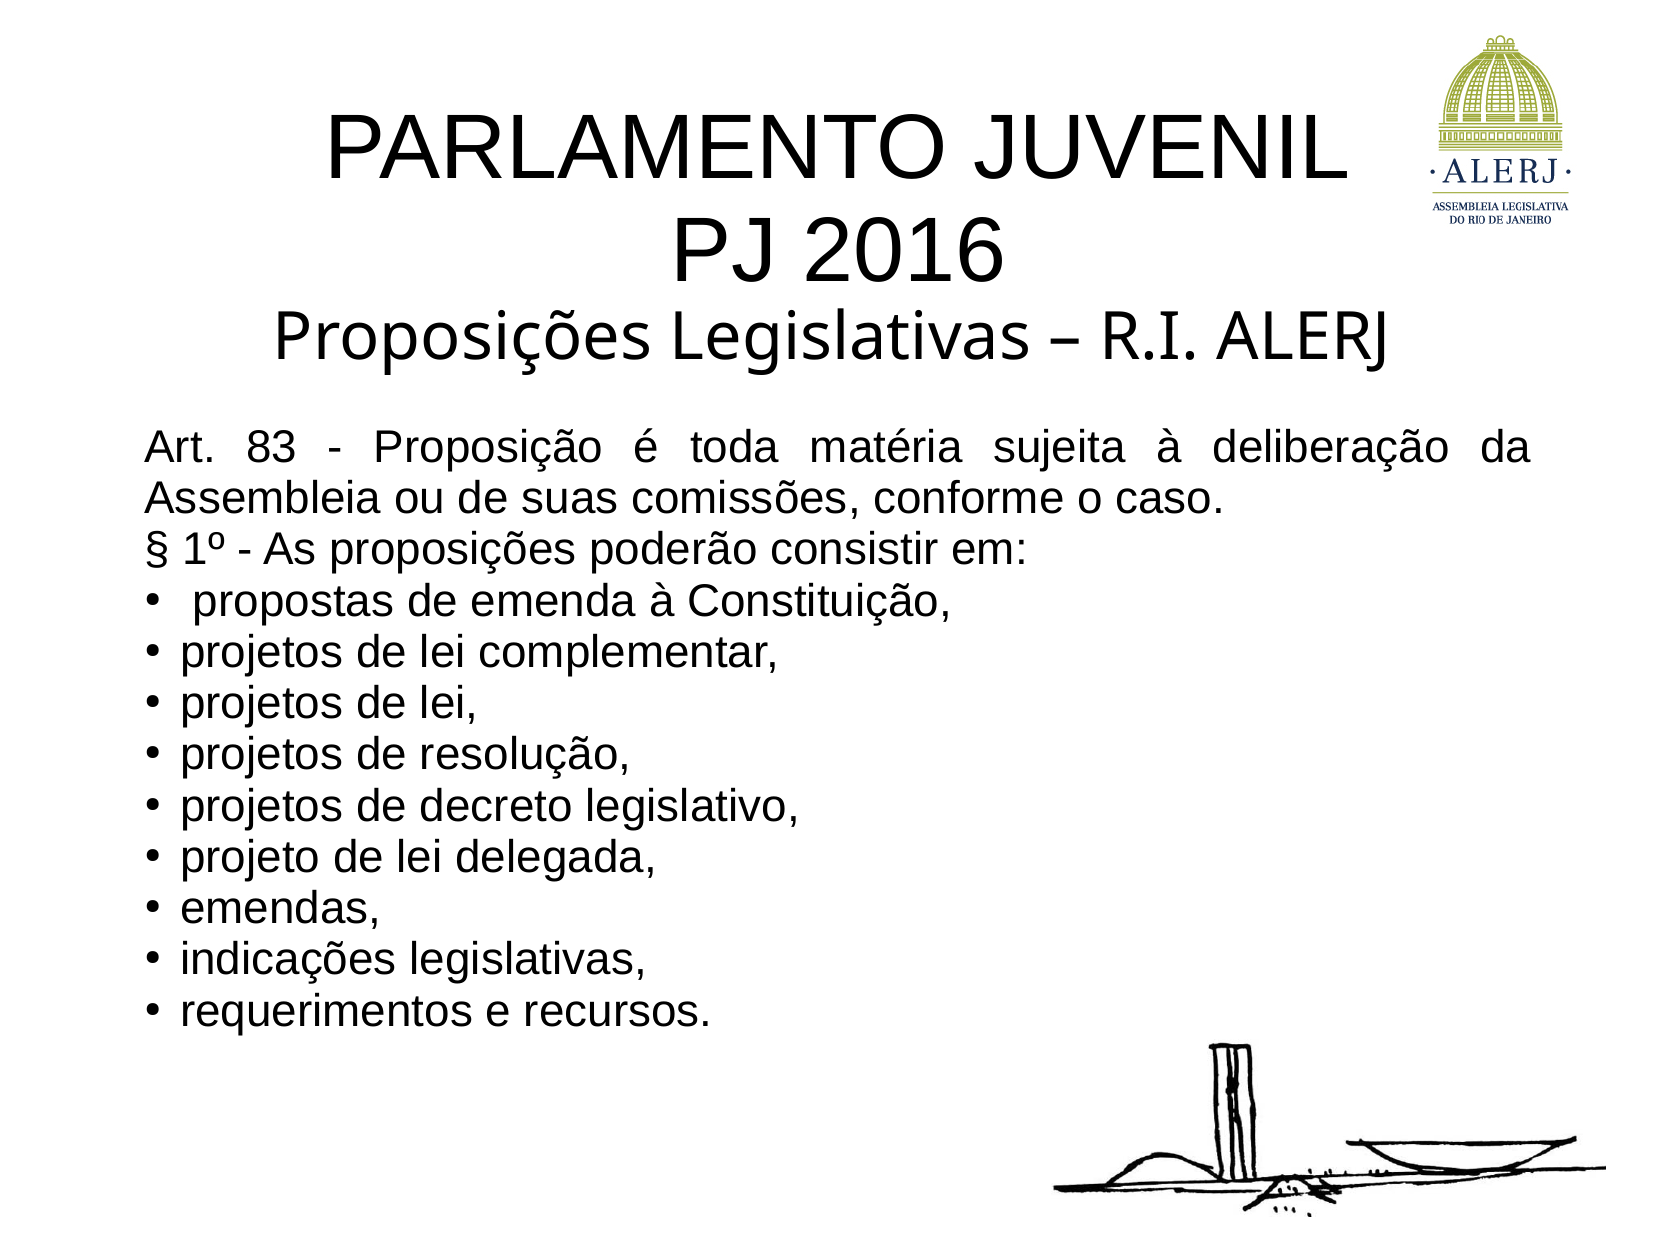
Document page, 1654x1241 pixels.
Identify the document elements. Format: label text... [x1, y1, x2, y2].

title PARLAMENTO JUVENIL PJ 2016 [70, 94, 1607, 302]
picture [1358, 23, 1642, 235]
picture [1051, 1039, 1606, 1217]
text_box Art. 83 - Proposição é toda matéria sujeita à deliberação da Assembleia ou de suas comissões, conforme o caso. § 1º - As proposições poderão consistir em: propostas de emenda à Constituição, projetos de lei complementar, projetos de lei, projetos de resolução, projetos de decreto legislativo, projeto de lei delegada, emendas, indicações legislativas, requerimentos e recursos. [129, 413, 1548, 1044]
text_box Proposições Legislativas – R.I. ALERJ [94, 277, 1571, 390]
